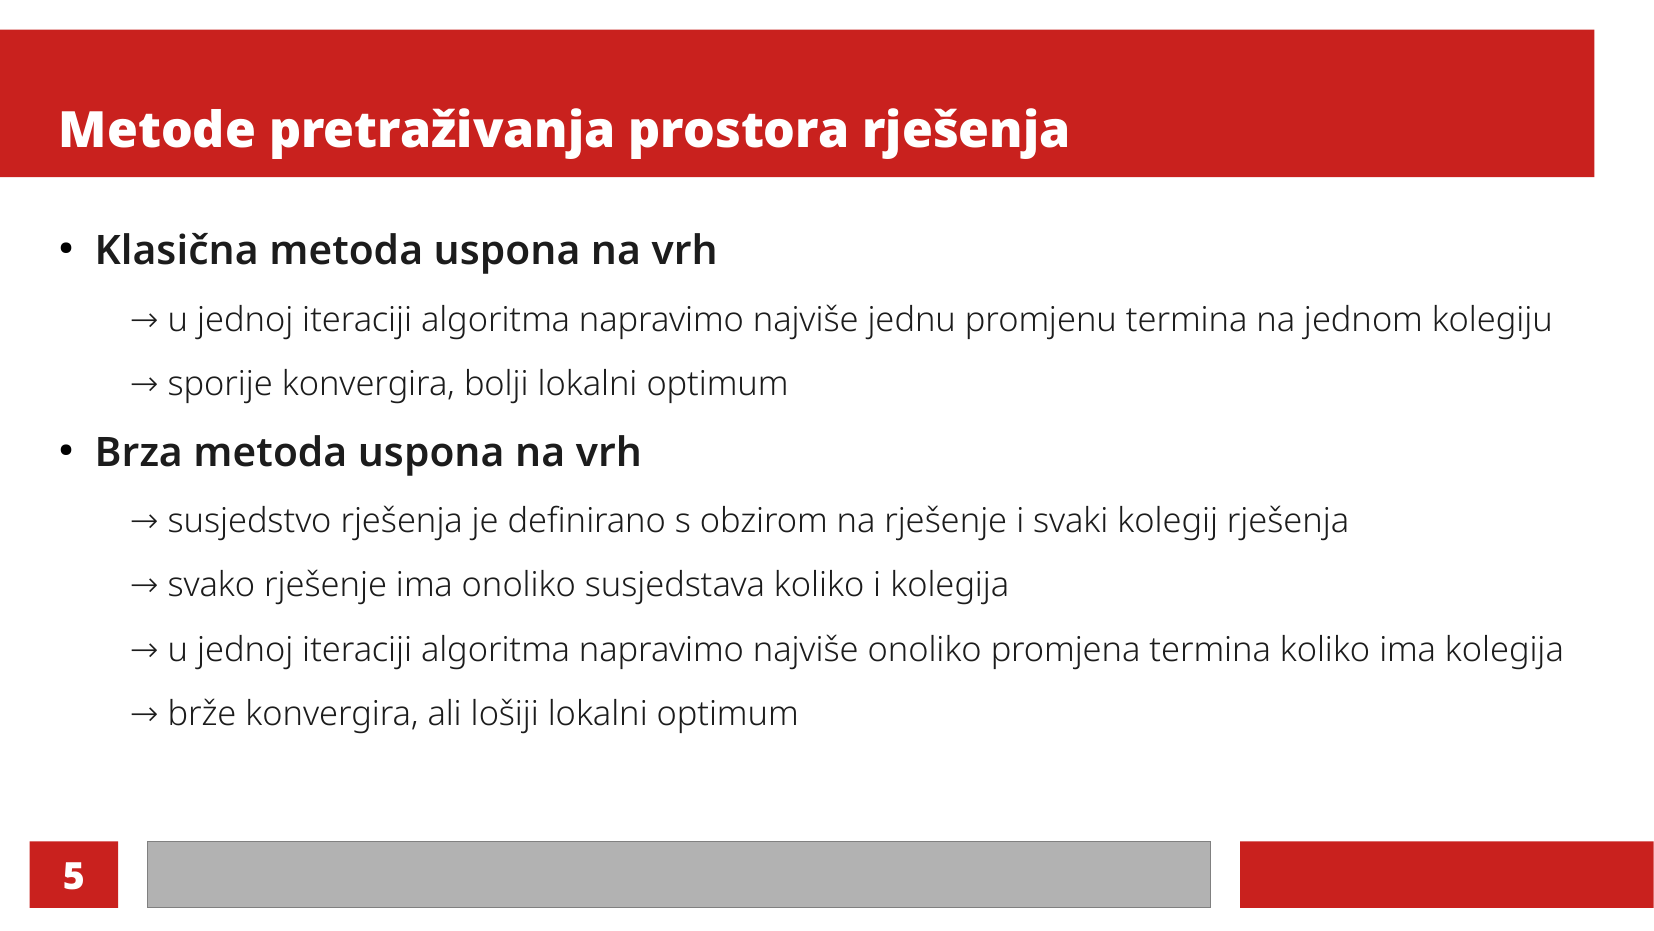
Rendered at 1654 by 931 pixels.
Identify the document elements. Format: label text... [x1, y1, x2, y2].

list Klasična metoda uspona na vrh → u jednoj iteraciji algoritma napravimo najviše jednu promjenu termina na jednom kolegiju → sporije konvergira, bolji lokalni optimum Brza metoda uspona na vrh → susjedstvo rješenja je definirano s obzirom na rješenje i svaki kolegij rješenja → svako rješenje ima onoliko susjedstava koliko i kolegija → u jednoj iteraciji algoritma napravimo najviše onoliko promjena termina koliko ima kolegija → brže konvergira, ali lošiji lokalni optimum [59, 221, 1565, 798]
title Metode pretraživanja prostora rješenja [59, 44, 1595, 163]
